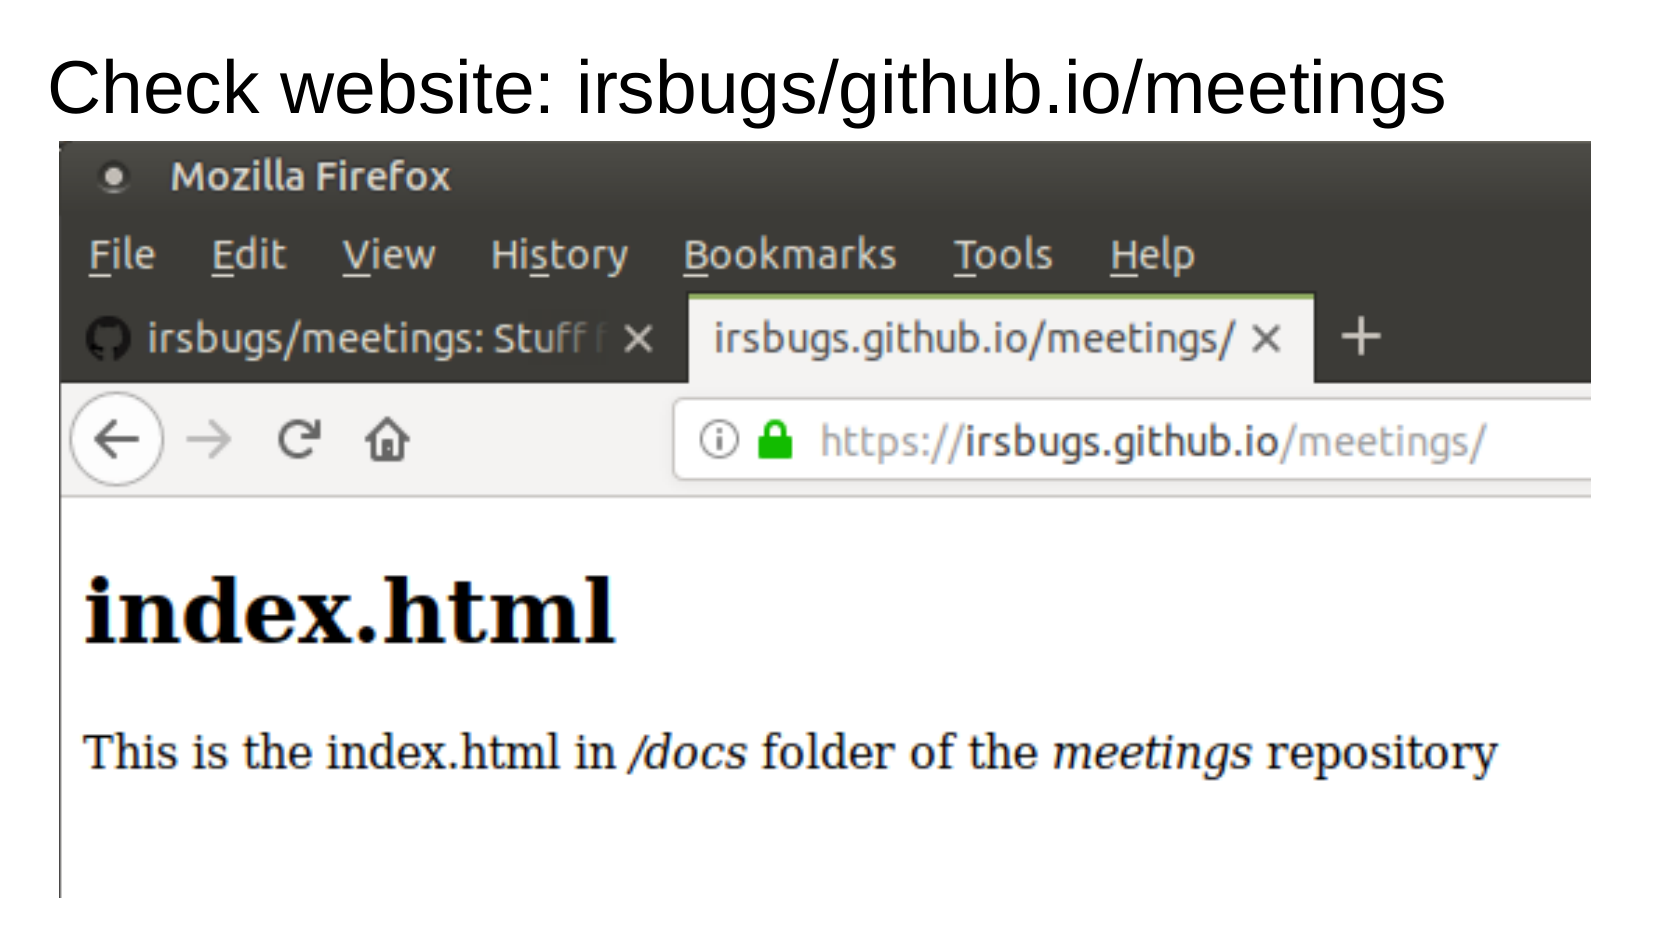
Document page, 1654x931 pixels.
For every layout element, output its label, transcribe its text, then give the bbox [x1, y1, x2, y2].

picture [59, 141, 1591, 898]
title Check website: irsbugs/github.io/meetings [47, 45, 1536, 130]
